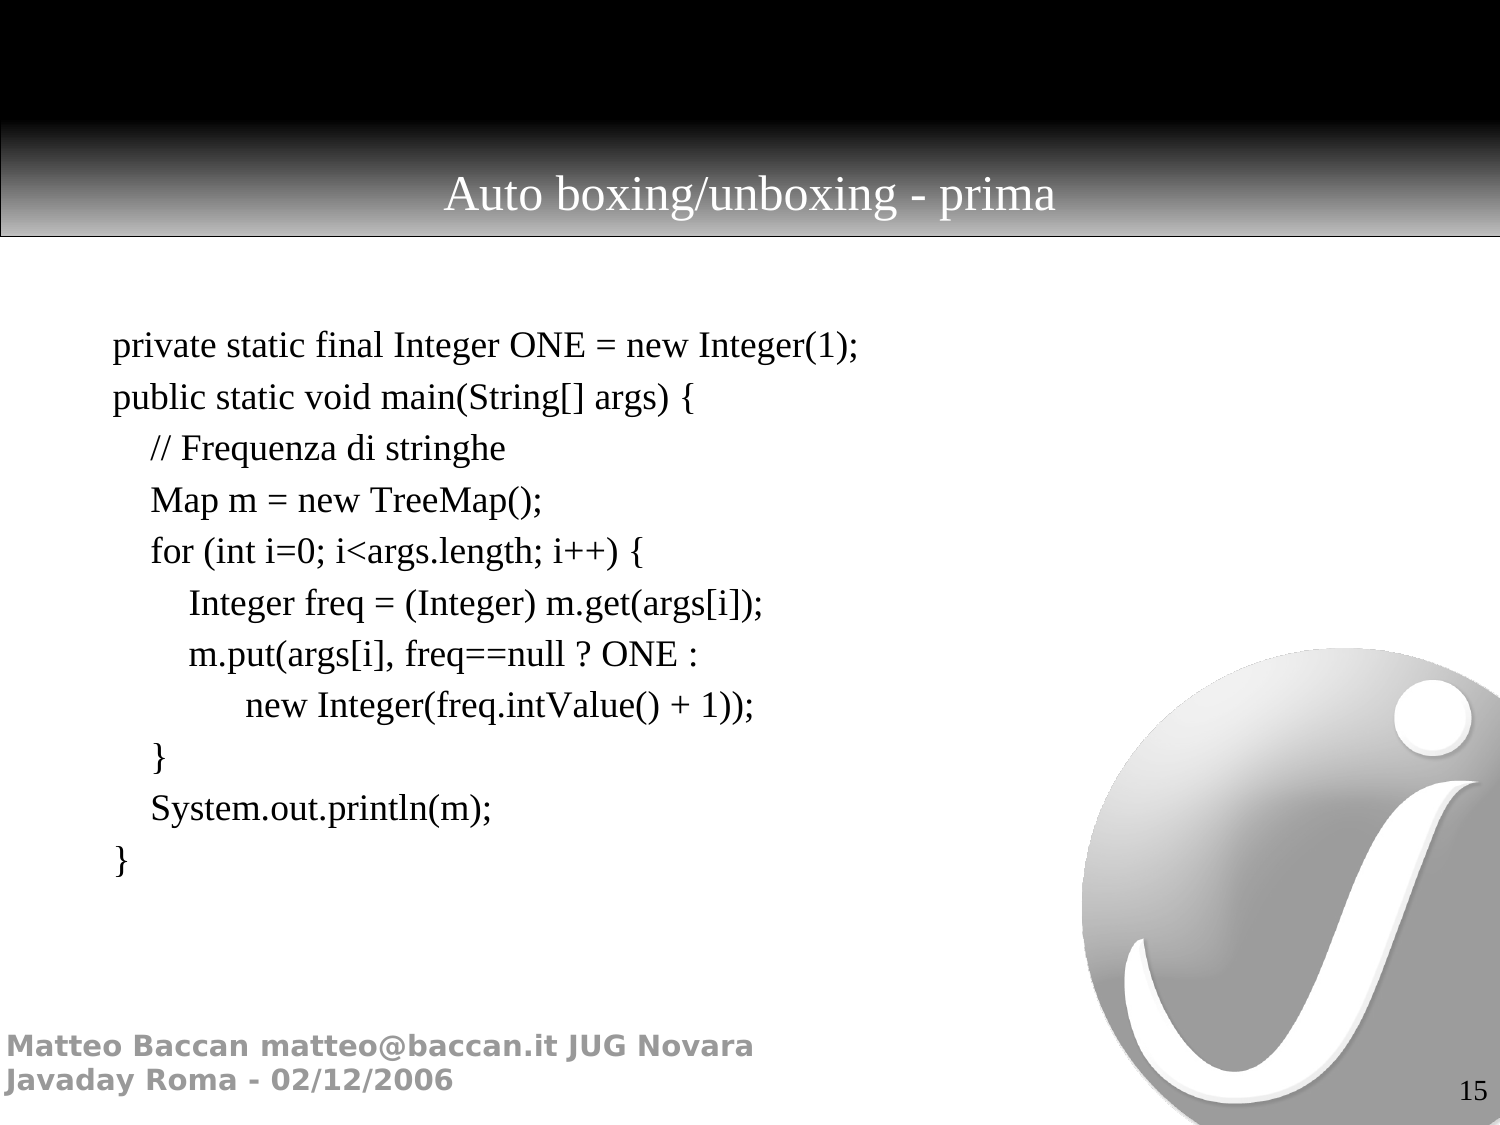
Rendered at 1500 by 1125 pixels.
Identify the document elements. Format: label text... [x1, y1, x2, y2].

picture [1081, 648, 1500, 1125]
list private static final Integer ONE = new Integer(1); public static void main(String[] args) { // Frequenza di stringhe Map m = new TreeMap(); for (int i=0; i<args.length; i++) { Integer freq = (Integer) m.get(args[i]); m.put(args[i], freq==null ? ONE : new Integer(freq.intValue() + 1)); } System.out.println(m); } [112, 324, 1388, 1009]
title Auto boxing/unboxing - prima [112, 99, 1388, 288]
